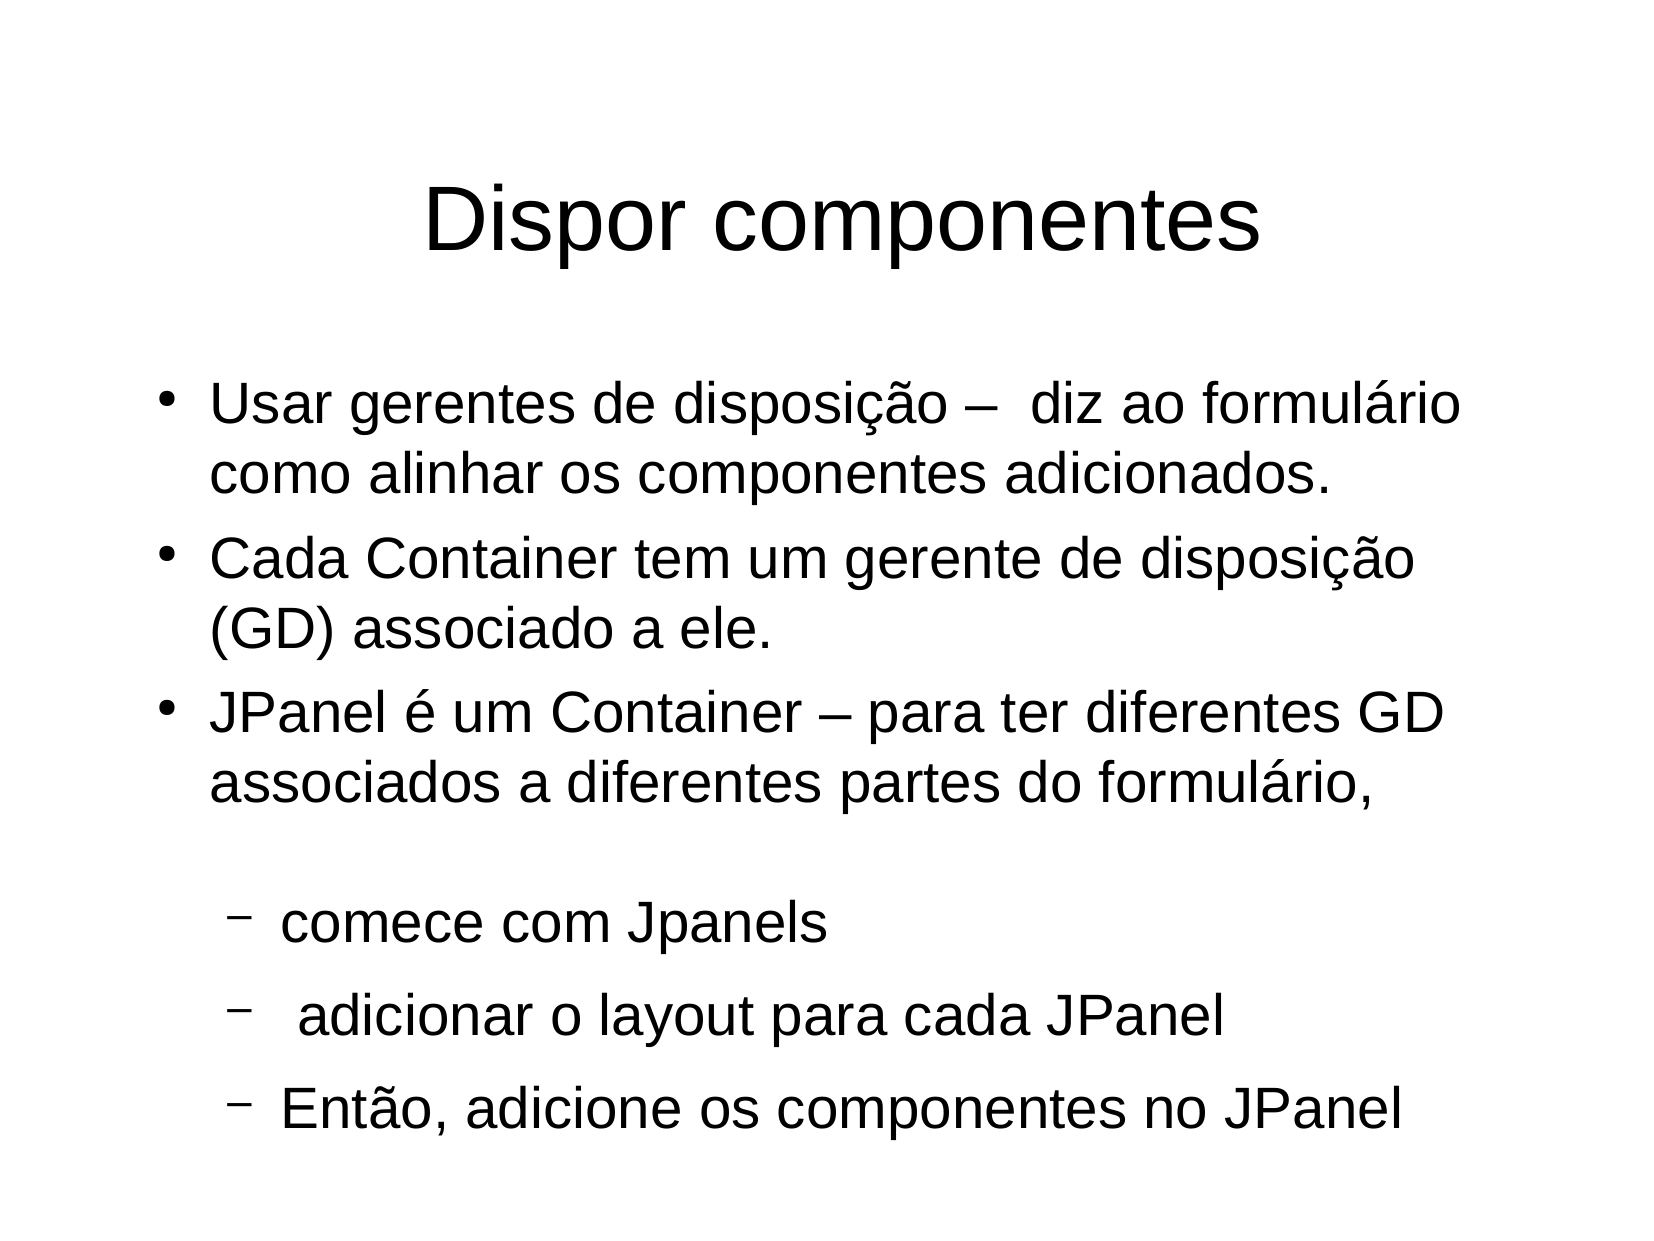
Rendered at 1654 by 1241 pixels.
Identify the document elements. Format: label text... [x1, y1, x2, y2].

title Dispor componentes [124, 110, 1530, 317]
list Usar gerentes de disposição – diz ao formulário como alinhar os componentes adicionados. Cada Container tem um gerente de disposição (GD) associado a ele. JPanel é um Container – para ter diferentes GD associados a diferentes partes do formulário, comece com Jpanels adicionar o layout para cada JPanel Então, adicione os componentes no JPanel [124, 358, 1530, 1150]
